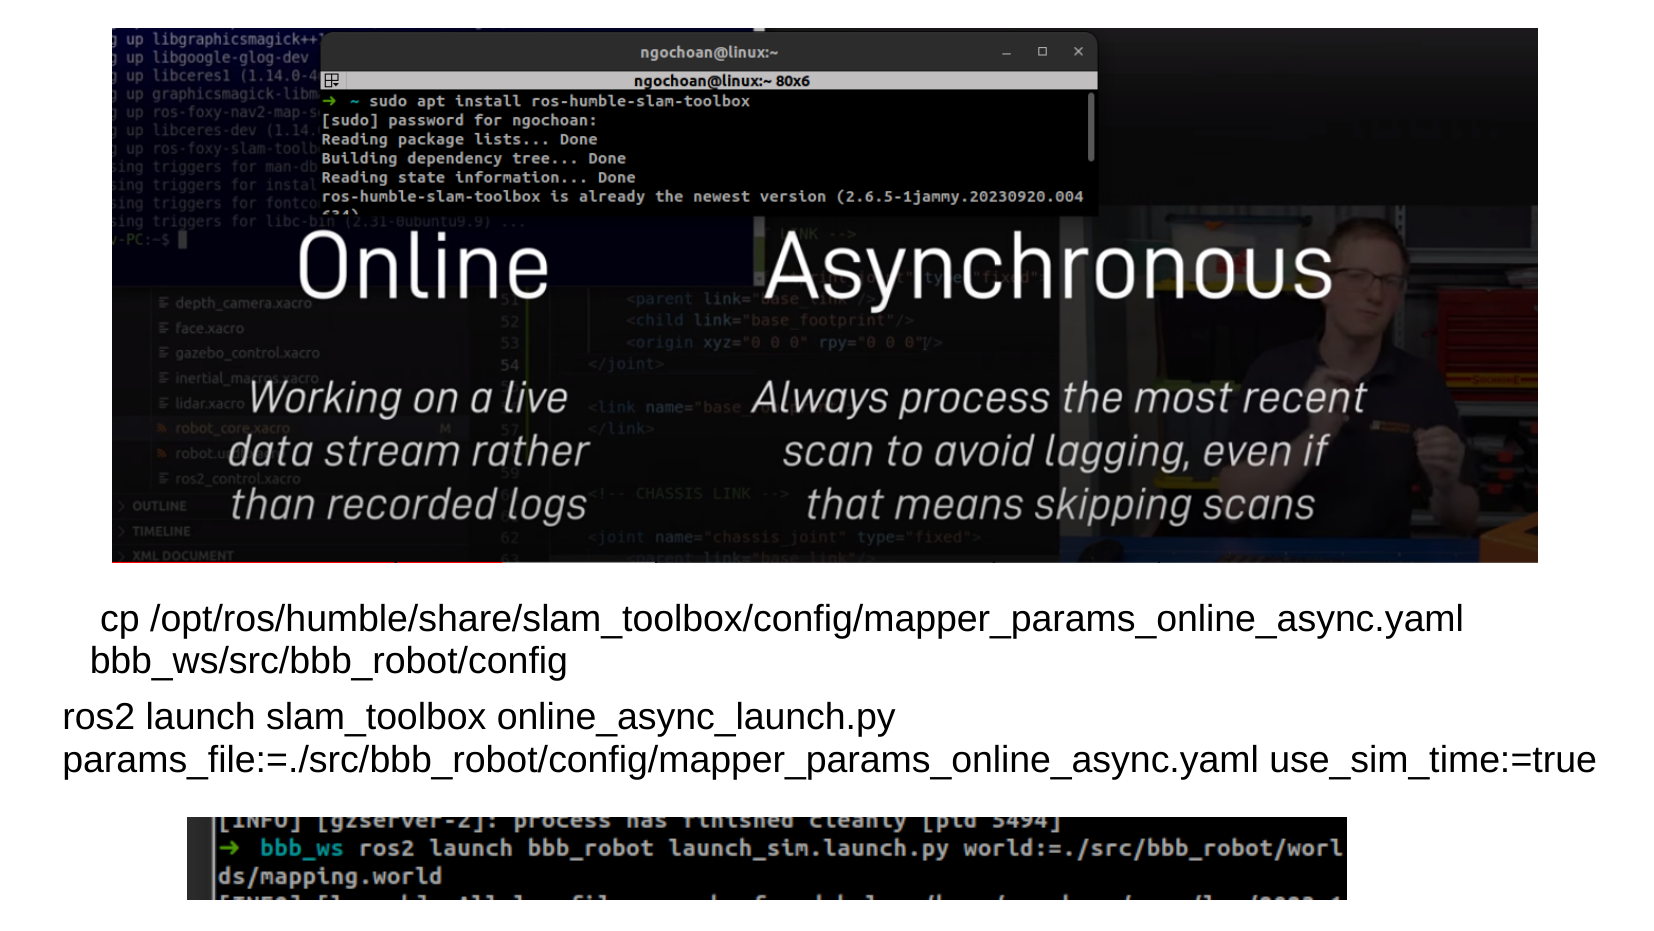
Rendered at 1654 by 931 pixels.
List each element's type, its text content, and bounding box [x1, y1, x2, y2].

picture [112, 28, 1538, 563]
text_box ros2 launch slam_toolbox online_async_launch.py params_file:=./src/bbb_robot/config/mapper_params_online_async.yaml use_sim_time:=true [47, 688, 1613, 788]
text_box cp /opt/ros/humble/share/slam_toolbox/config/mapper_params_online_async.yaml bbb_ws/src/bbb_robot/config [75, 589, 1480, 688]
picture [187, 817, 1347, 901]
